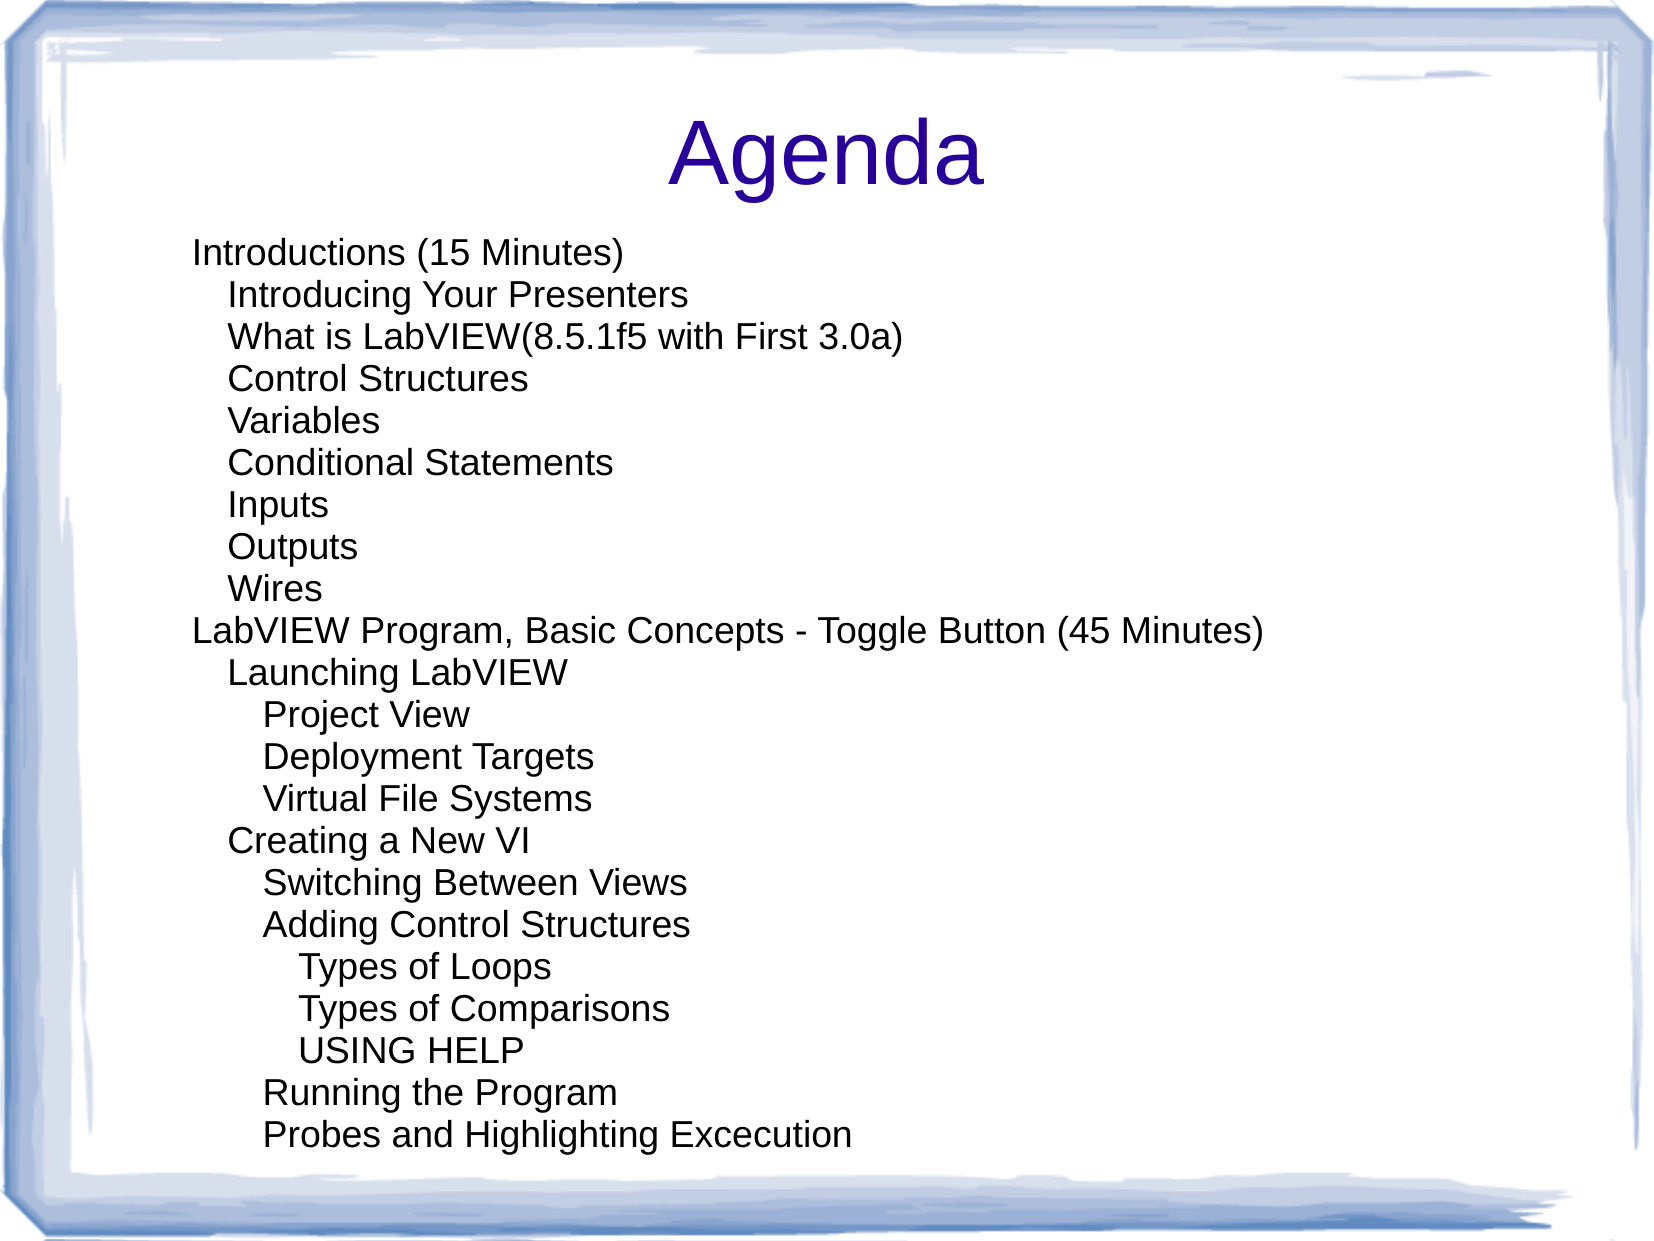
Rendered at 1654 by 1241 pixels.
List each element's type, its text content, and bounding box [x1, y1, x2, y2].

text_box Introductions (15 Minutes) Introducing Your Presenters What is LabVIEW(8.5.1f5 with First 3.0a) Control Structures Variables Conditional Statements Inputs Outputs Wires LabVIEW Program, Basic Concepts - Toggle Button (45 Minutes) Launching LabVIEW Project View Deployment Targets Virtual File Systems Creating a New VI Switching Between Views Adding Control Structures Types of Loops Types of Comparisons USING HELP Running the Program Probes and Highlighting Excecution [177, 224, 1477, 1165]
title Agenda [82, 56, 1571, 250]
picture [0, 0, 1654, 1241]
